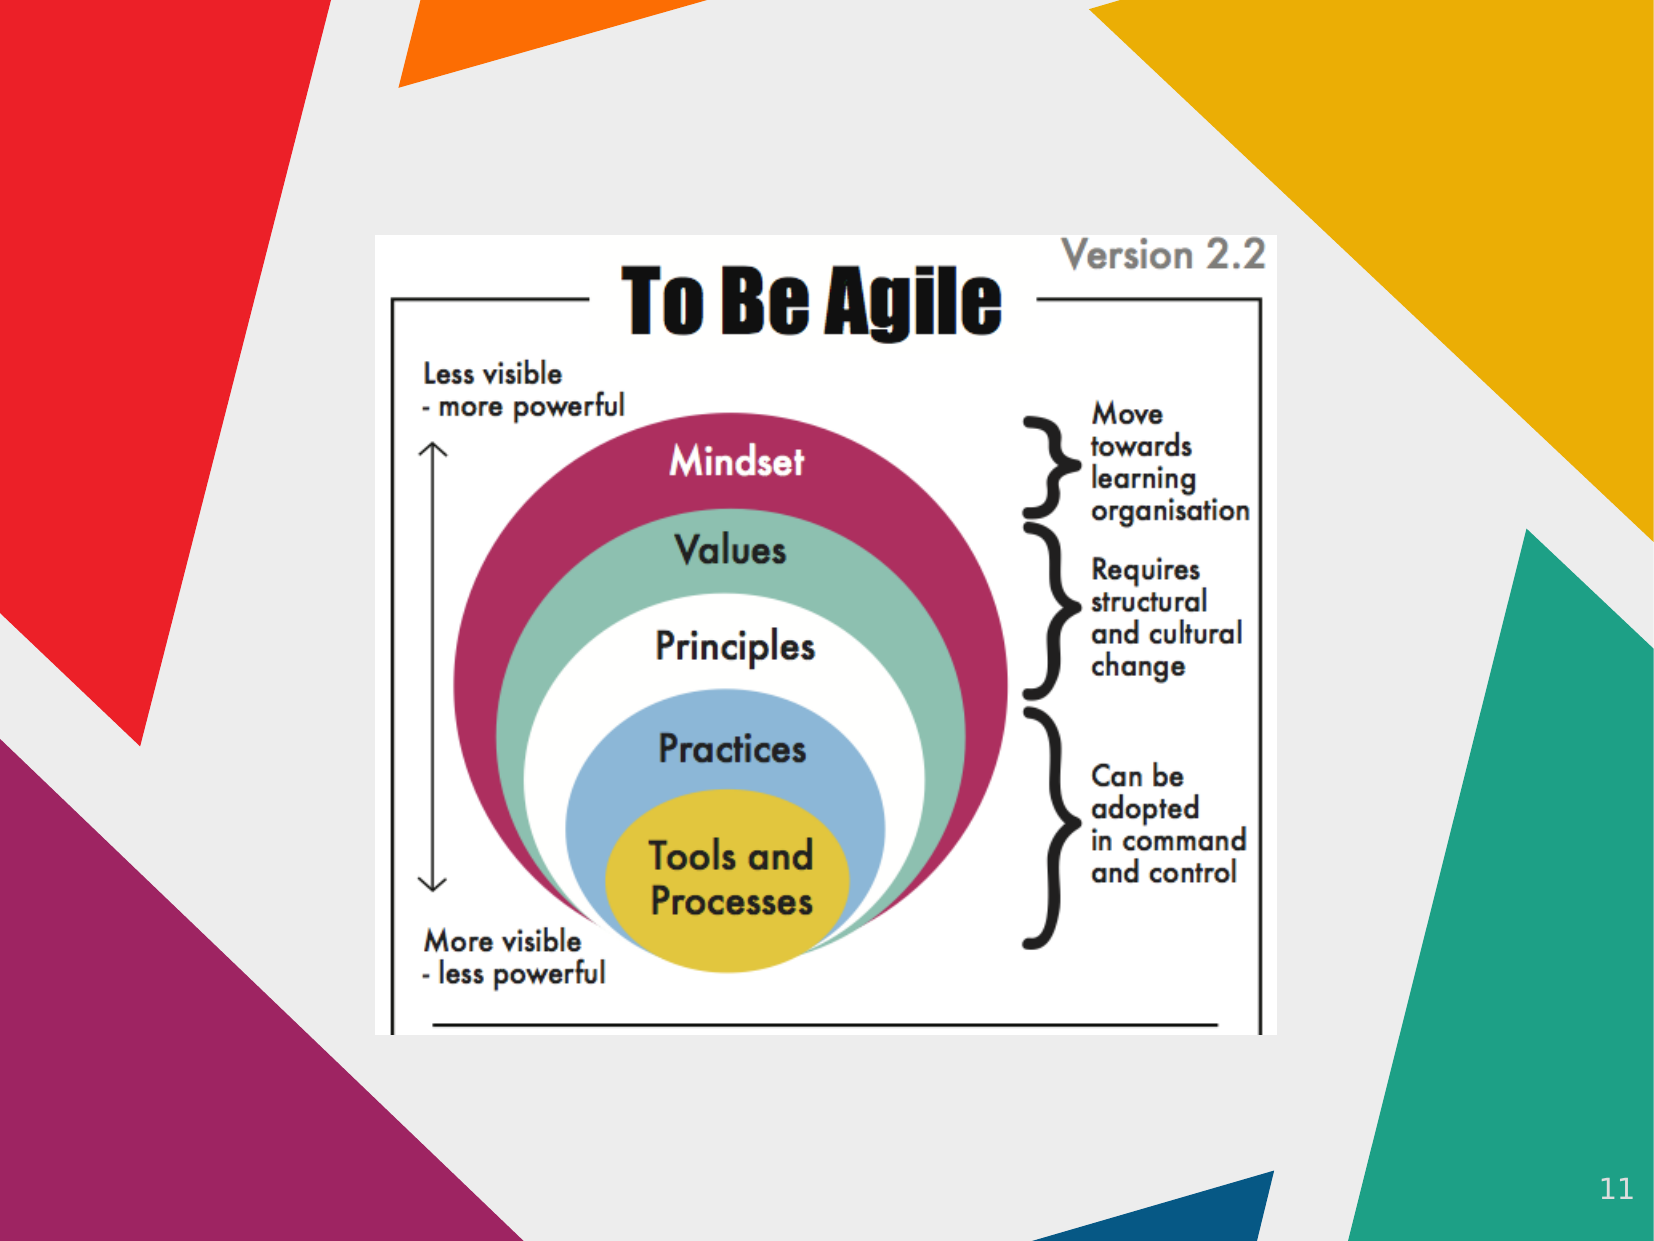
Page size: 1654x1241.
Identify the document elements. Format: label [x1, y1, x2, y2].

picture [375, 235, 1277, 1036]
